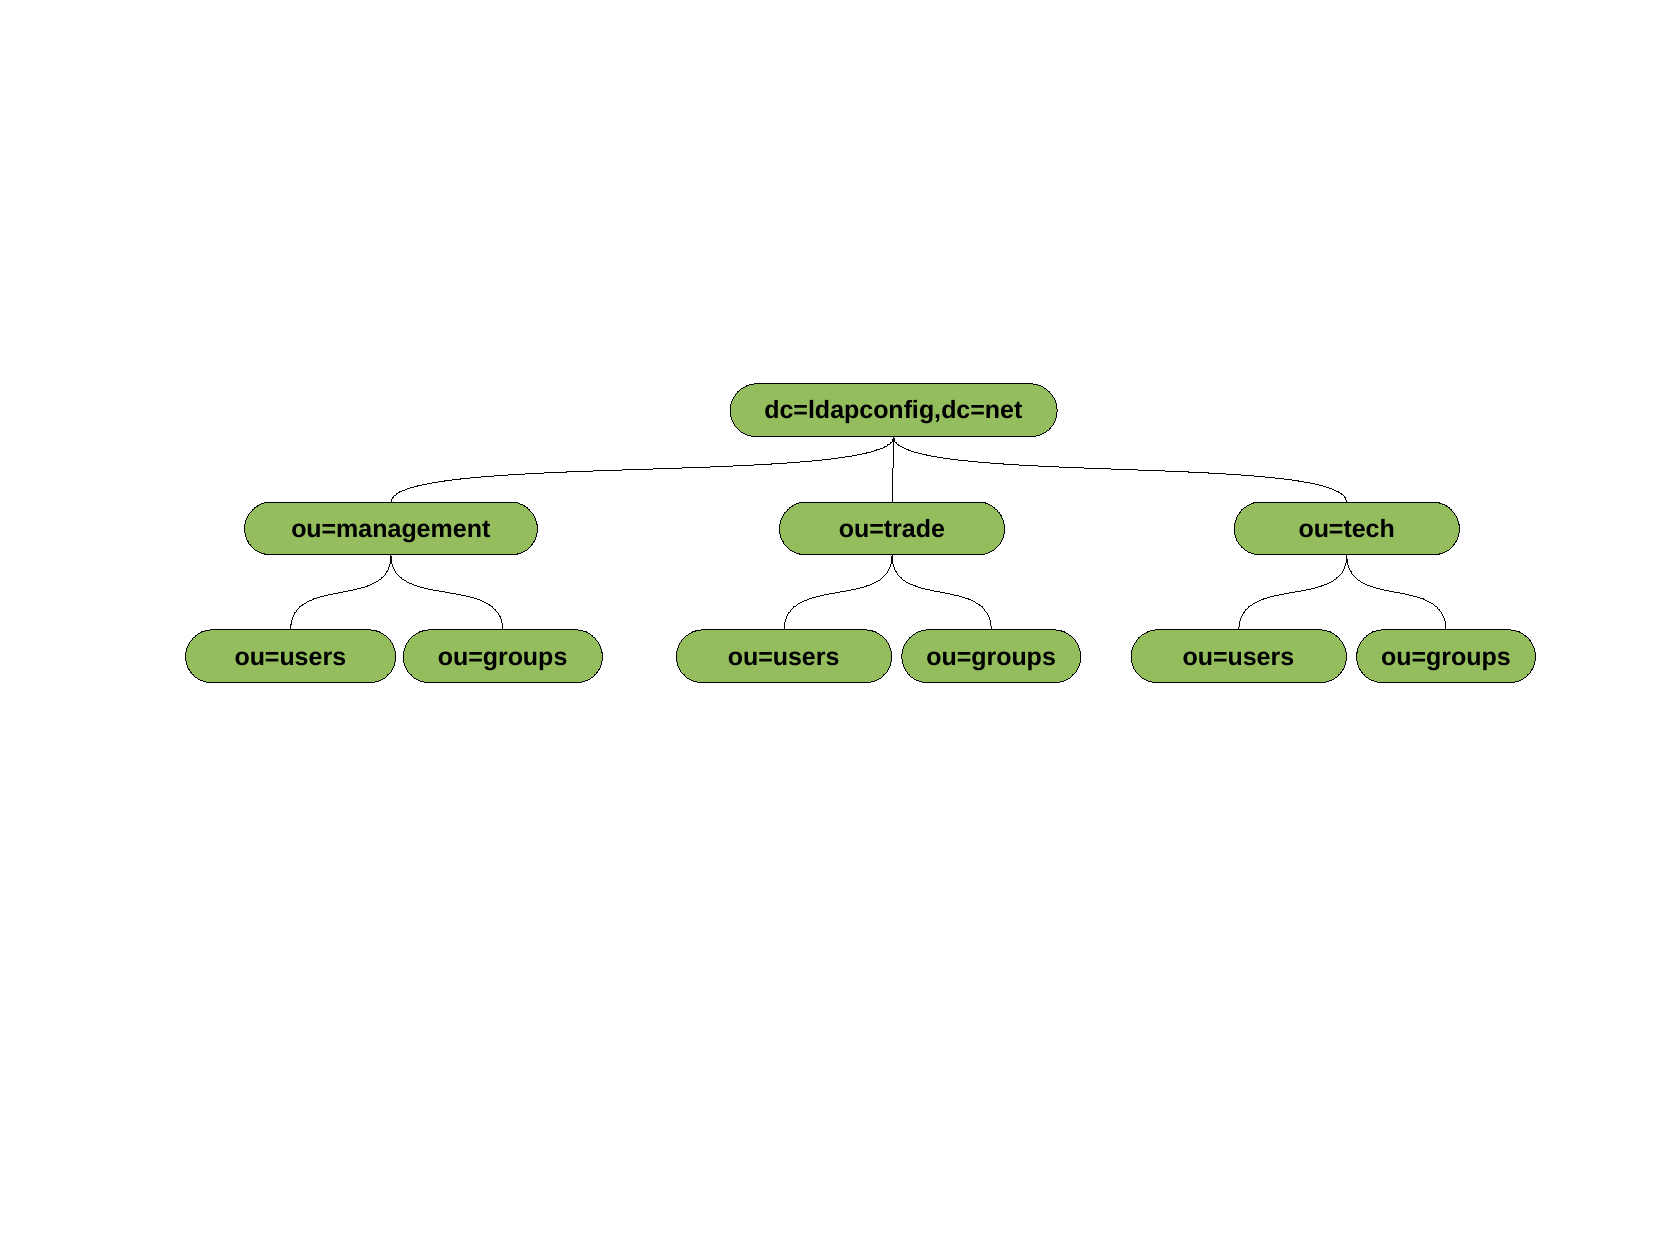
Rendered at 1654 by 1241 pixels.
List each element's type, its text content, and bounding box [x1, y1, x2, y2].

text_box ou=users [1131, 629, 1347, 683]
text_box ou=groups [1356, 629, 1536, 683]
text_box dc=ldapconfig,dc=net [730, 383, 1058, 437]
text_box ou=tech [1234, 502, 1460, 555]
text_box ou=trade [779, 502, 1005, 555]
text_box ou=users [676, 629, 892, 683]
text_box ou=groups [901, 629, 1081, 683]
text_box ou=users [185, 629, 396, 683]
text_box ou=management [244, 502, 538, 555]
text_box ou=groups [403, 629, 603, 683]
